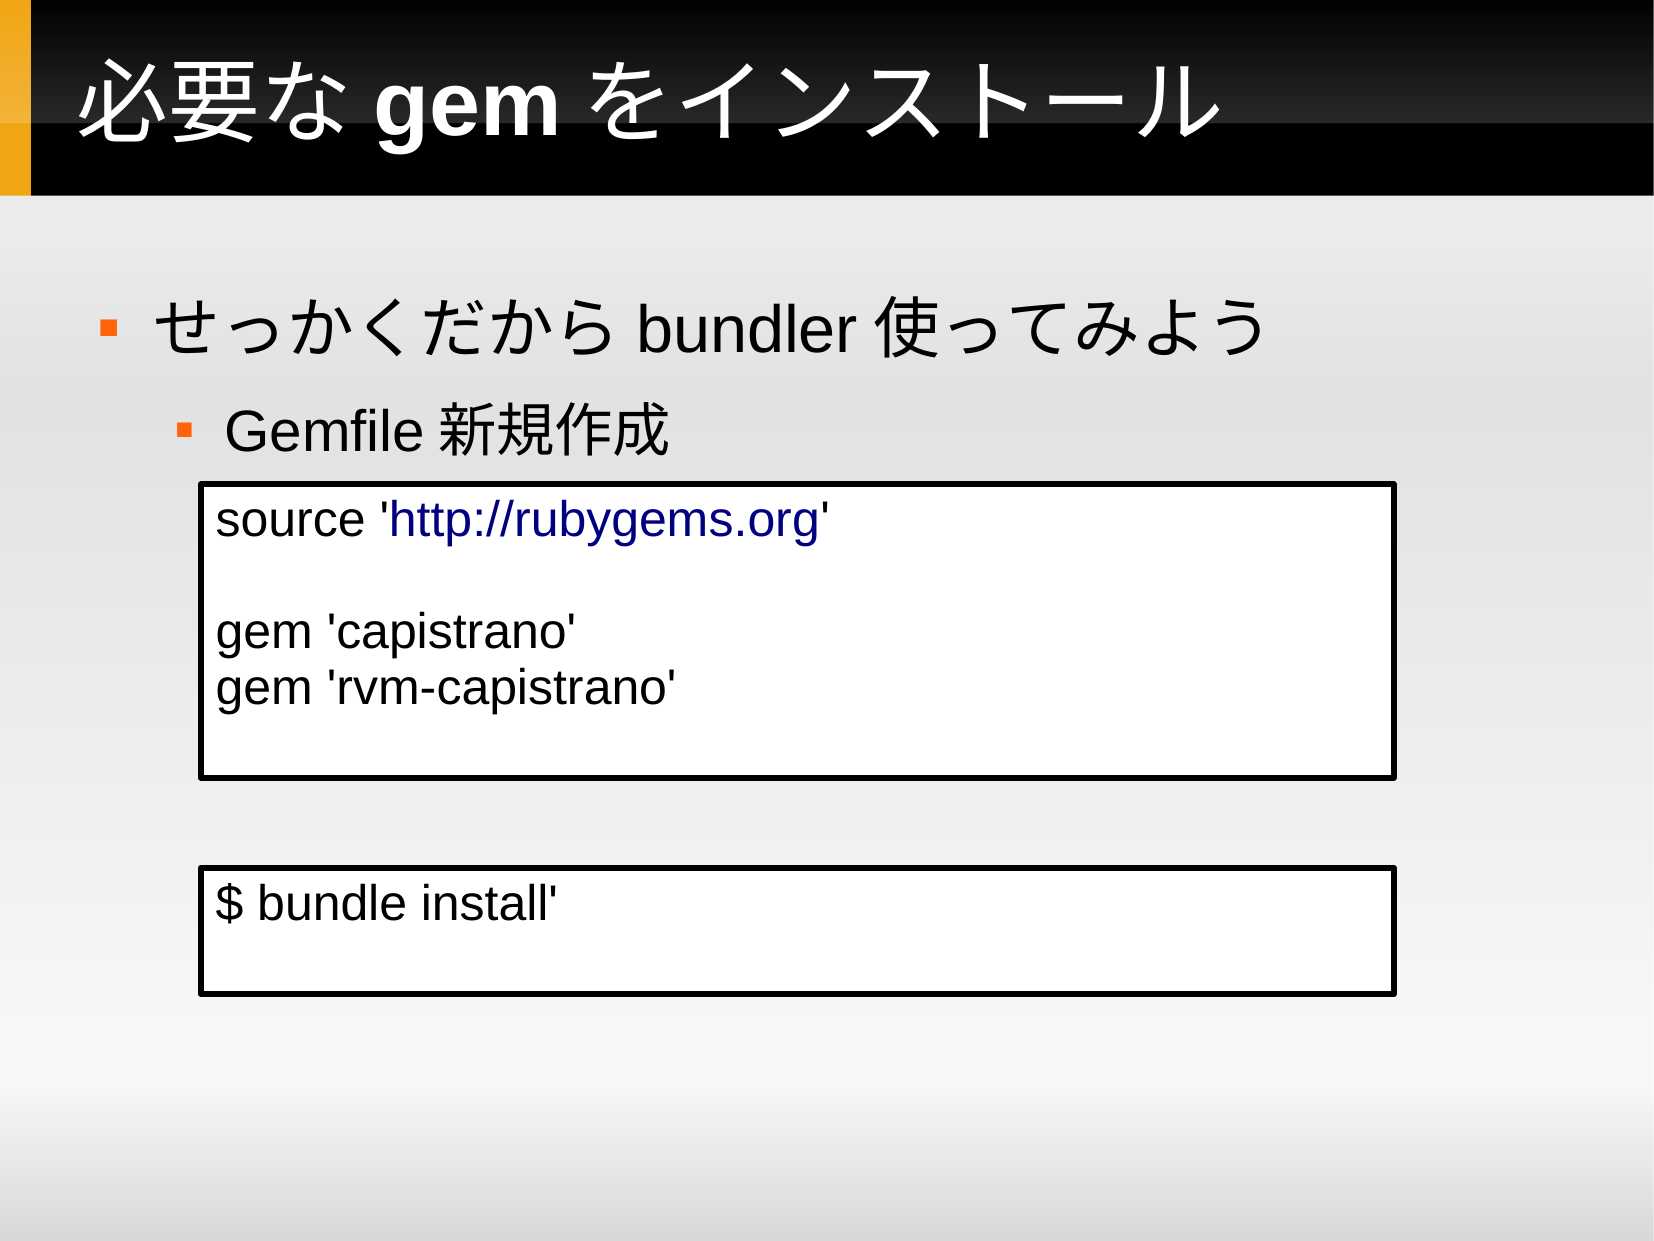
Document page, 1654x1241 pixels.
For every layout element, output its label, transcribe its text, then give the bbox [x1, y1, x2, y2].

title 必要なgemをインストール [76, 0, 1565, 208]
list せっかくだからbundler使ってみよう Gemfile新規作成 [82, 290, 1571, 1109]
text_box $ bundle install' [200, 867, 1394, 993]
text_box source 'http://rubygems.org' gem 'capistrano' gem 'rvm-capistrano' [200, 484, 1394, 778]
picture [0, 0, 1654, 1241]
